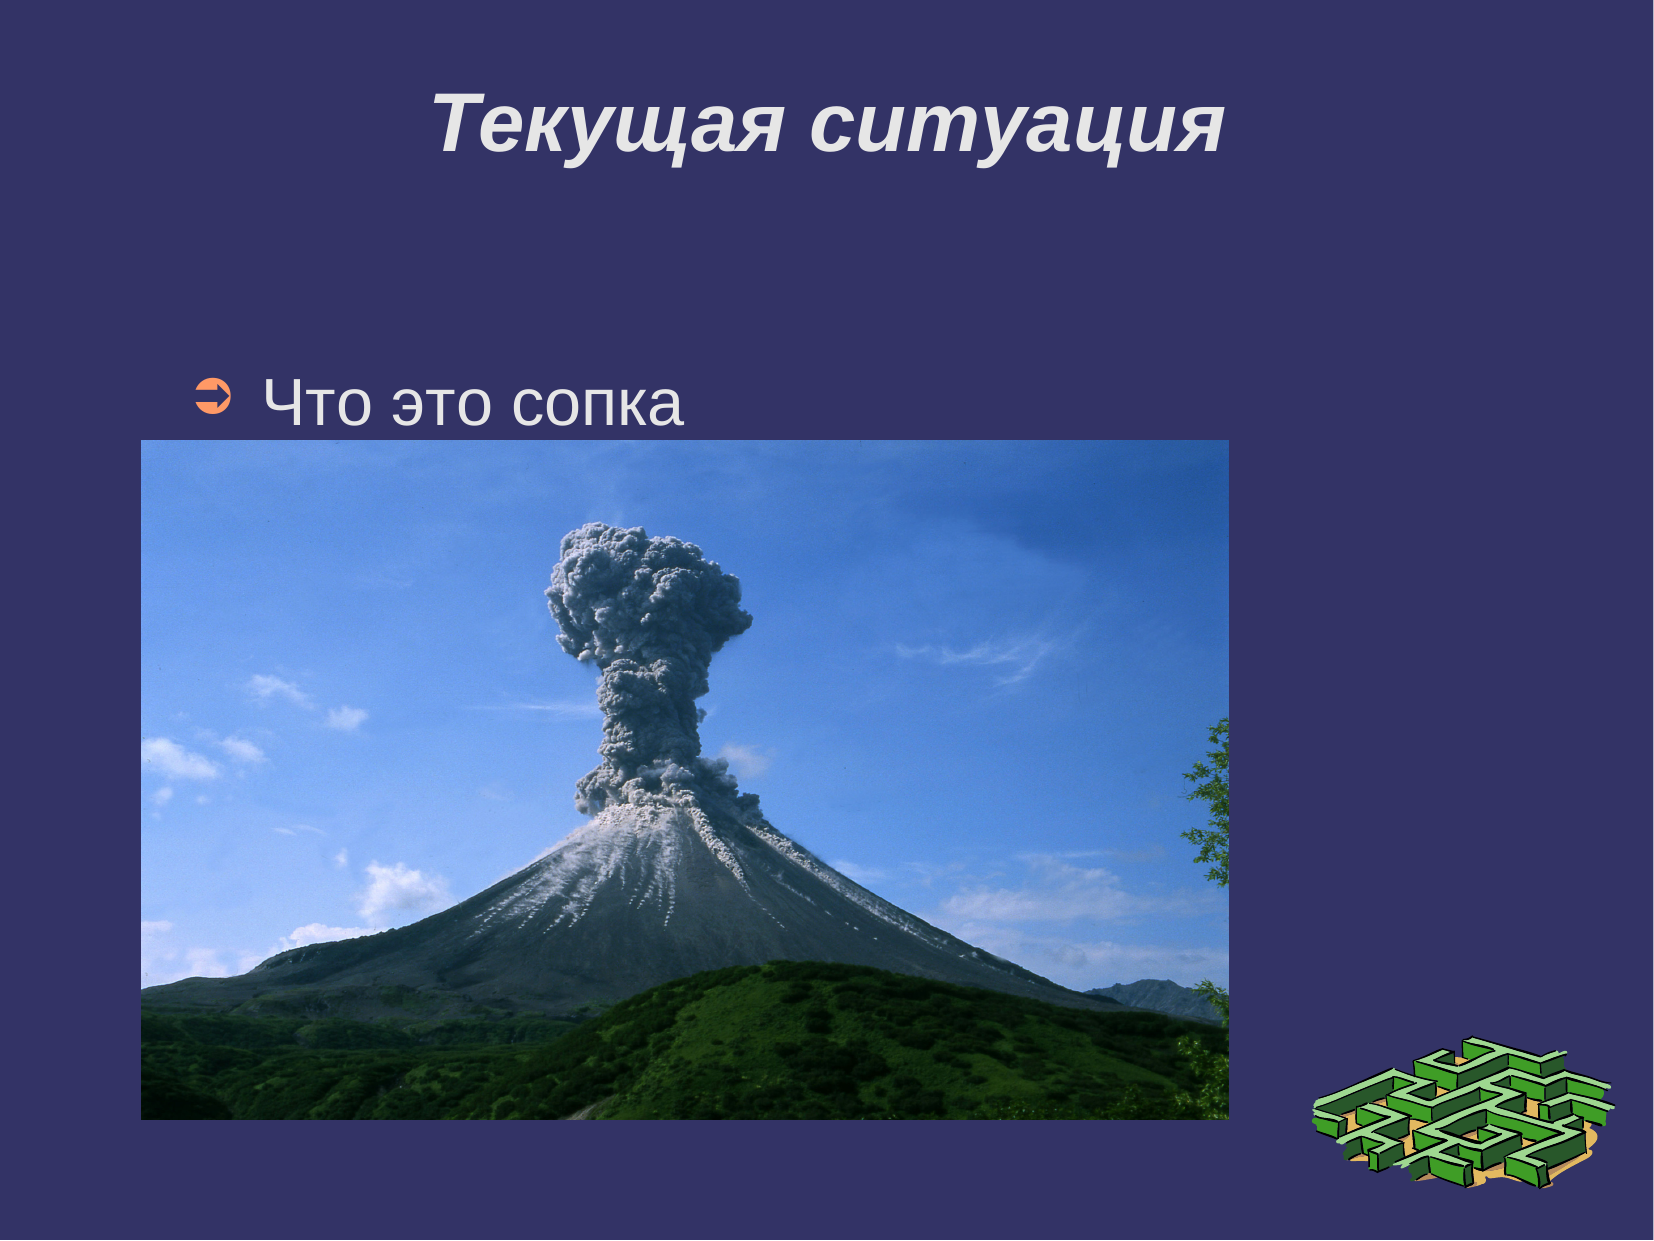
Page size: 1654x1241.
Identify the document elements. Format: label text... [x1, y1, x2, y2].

picture [141, 440, 1229, 1120]
title Текущая ситуация [121, 19, 1534, 227]
list Что это сопка [178, 364, 1570, 1147]
